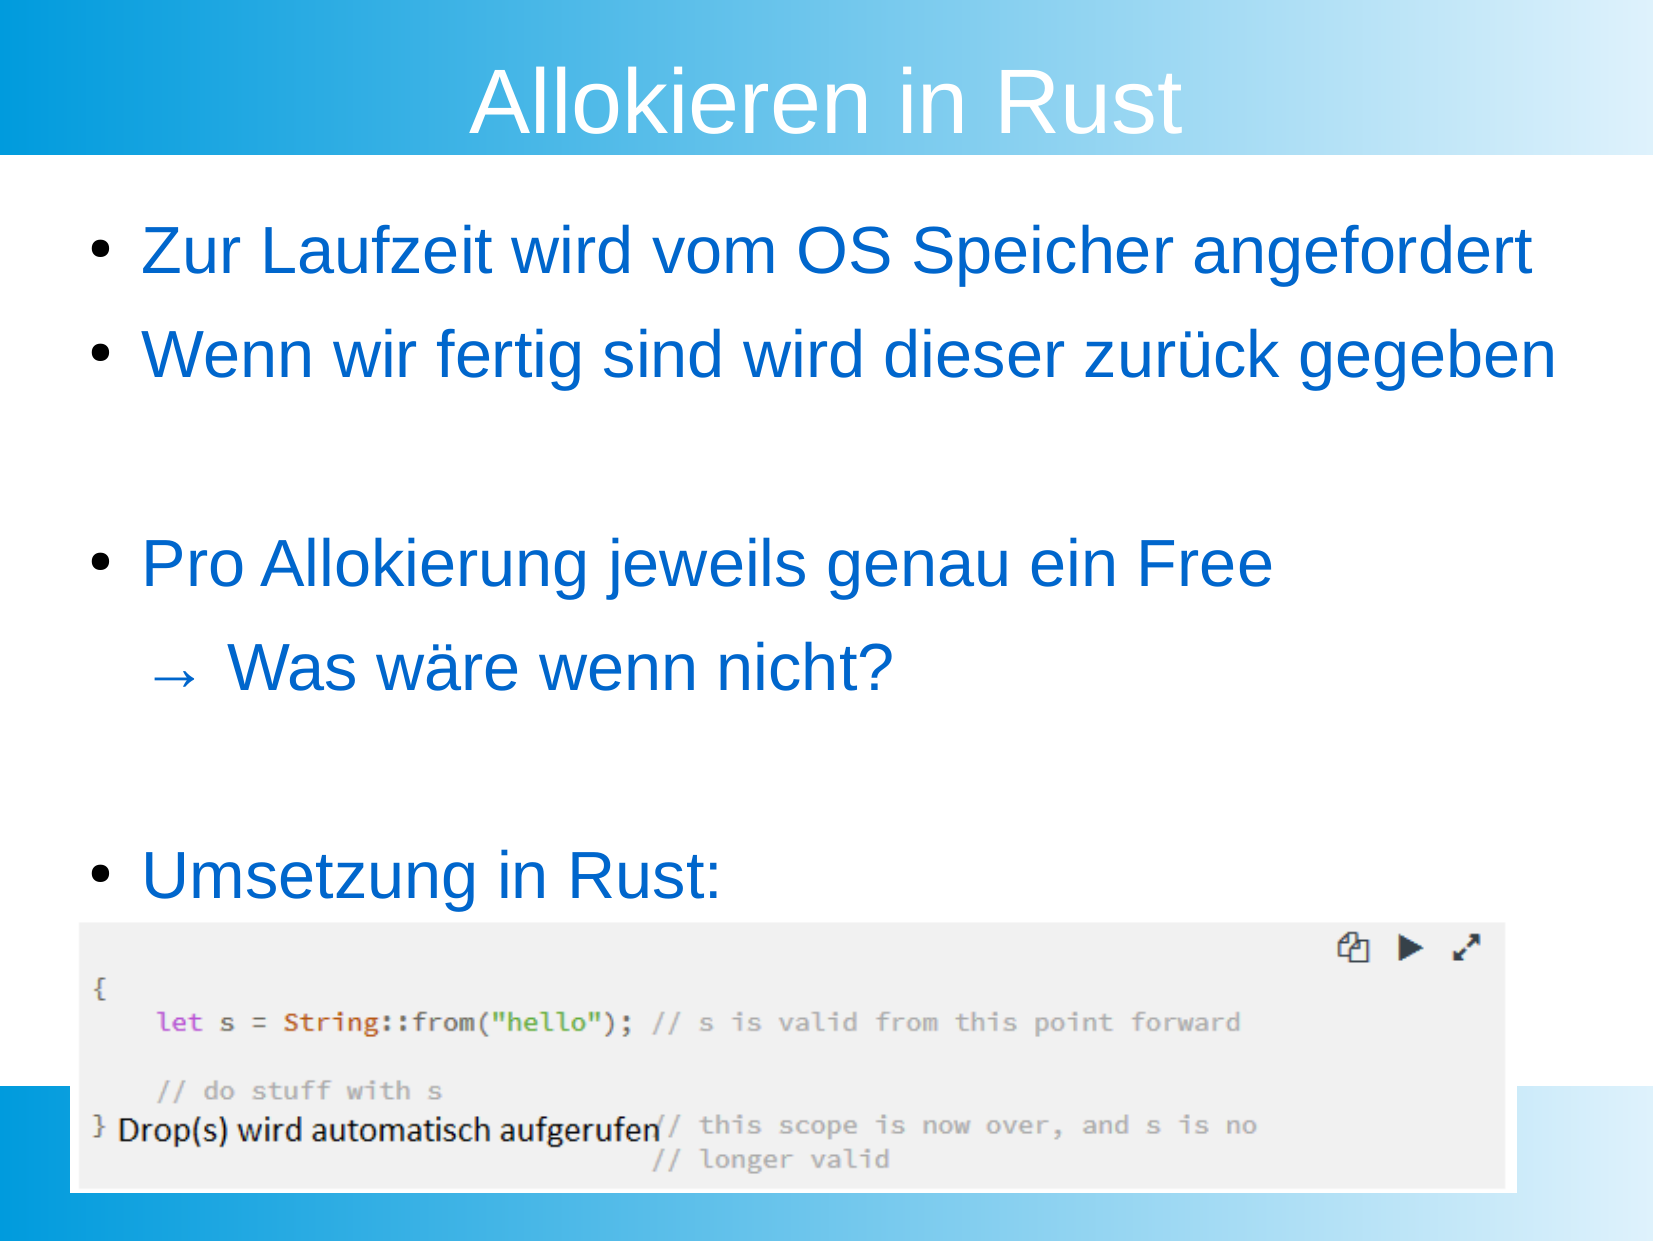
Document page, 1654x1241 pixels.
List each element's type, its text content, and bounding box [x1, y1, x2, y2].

list Zur Laufzeit wird vom OS Speicher angefordert Wenn wir fertig sind wird dieser zurück gegeben Pro Allokierung jeweils genau ein Free → Was wäre wenn nicht? Umsetzung in Rust: [70, 212, 1560, 932]
title Allokieren in Rust [82, 49, 1571, 155]
picture [70, 921, 1517, 1241]
